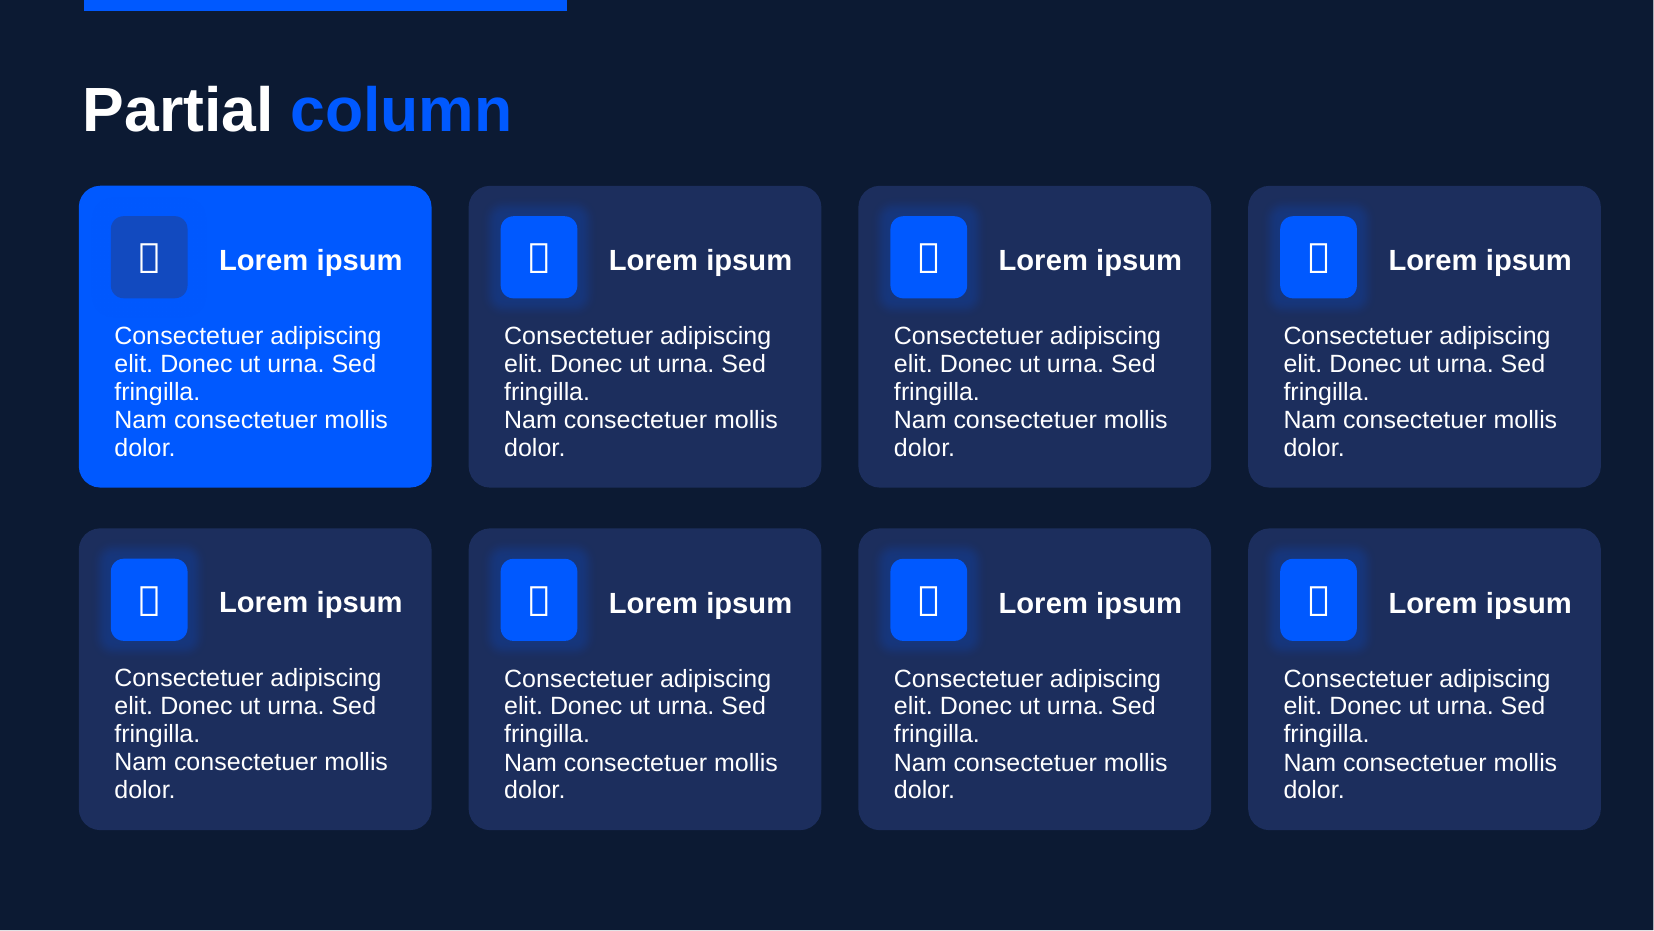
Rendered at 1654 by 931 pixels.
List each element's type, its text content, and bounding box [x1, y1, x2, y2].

text_box Consectetuer adipiscing elit. Donec ut urna. Sed fringilla. Nam consectetuer mollis dolor. [468, 664, 803, 831]
text_box Lorem ipsum [963, 222, 1188, 298]
text_box  [1280, 558, 1356, 641]
text_box [78, 188, 432, 488]
text_box Lorem ipsum [963, 565, 1188, 641]
text_box Consectetuer adipiscing elit. Donec ut urna. Sed fringilla. Nam consectetuer mollis dolor. [78, 321, 413, 488]
text_box Consectetuer adipiscing elit. Donec ut urna. Sed fringilla. Nam consectetuer mollis dolor. [1248, 321, 1582, 488]
text_box  [110, 216, 186, 299]
text_box [858, 185, 1212, 488]
text_box [468, 528, 822, 830]
text_box  [500, 558, 576, 641]
text_box  [500, 216, 576, 299]
text_box Lorem ipsum [183, 565, 408, 641]
text_box Lorem ipsum [183, 222, 408, 298]
text_box  [110, 558, 186, 641]
text_box [1248, 528, 1601, 830]
text_box Consectetuer adipiscing elit. Donec ut urna. Sed fringilla. Nam consectetuer mollis dolor. [468, 321, 803, 488]
text_box [78, 528, 432, 830]
text_box Lorem ipsum [1353, 565, 1578, 641]
text_box Consectetuer adipiscing elit. Donec ut urna. Sed fringilla. Nam consectetuer mollis dolor. [858, 321, 1193, 488]
text_box [468, 185, 822, 488]
text_box Consectetuer adipiscing elit. Donec ut urna. Sed fringilla. Nam consectetuer mollis dolor. [858, 664, 1193, 831]
text_box Lorem ipsum [573, 565, 798, 641]
text_box  [1280, 216, 1355, 299]
text_box Consectetuer adipiscing elit. Donec ut urna. Sed fringilla. Nam consectetuer mollis dolor. [1248, 664, 1582, 831]
text_box Lorem ipsum [1353, 222, 1578, 298]
text_box Consectetuer adipiscing elit. Donec ut urna. Sed fringilla. Nam consectetuer mollis dolor. [78, 664, 413, 831]
text_box  [890, 558, 966, 641]
text_box  [890, 216, 965, 299]
text_box [858, 528, 1212, 830]
title Partial column [82, 75, 1576, 188]
text_box Lorem ipsum [573, 222, 798, 298]
text_box [1248, 185, 1601, 488]
